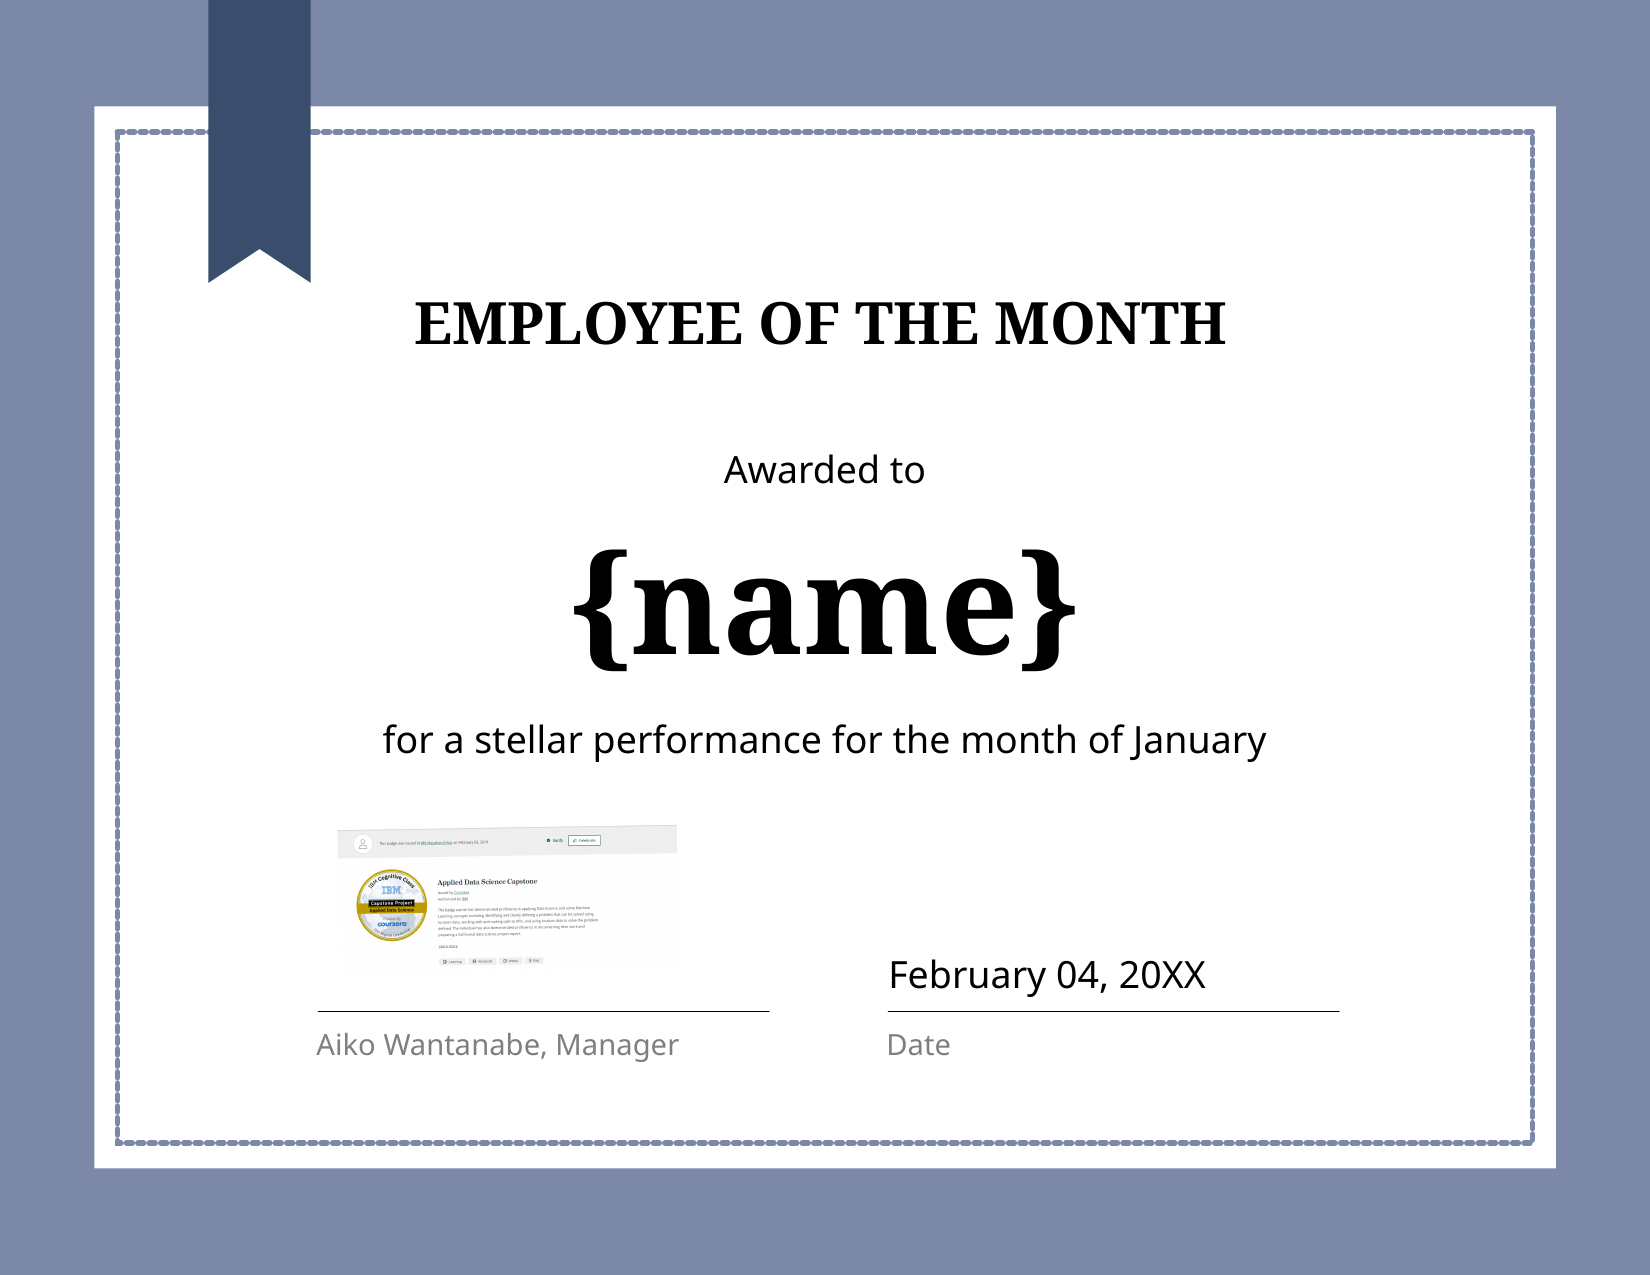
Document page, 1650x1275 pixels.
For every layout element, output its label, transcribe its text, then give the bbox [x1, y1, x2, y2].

list {name} [113, 528, 1537, 711]
title EMPLOYEE OF THE MONTH [109, 286, 1533, 346]
list February 04, 20XX [873, 920, 1403, 1005]
list Date [871, 1022, 1401, 1108]
list for a stellar performance for the month of January [211, 713, 1439, 845]
list Aiko Wantanabe, Manager [301, 1022, 831, 1108]
picture [337, 825, 679, 976]
list Awarded to [547, 443, 1103, 505]
